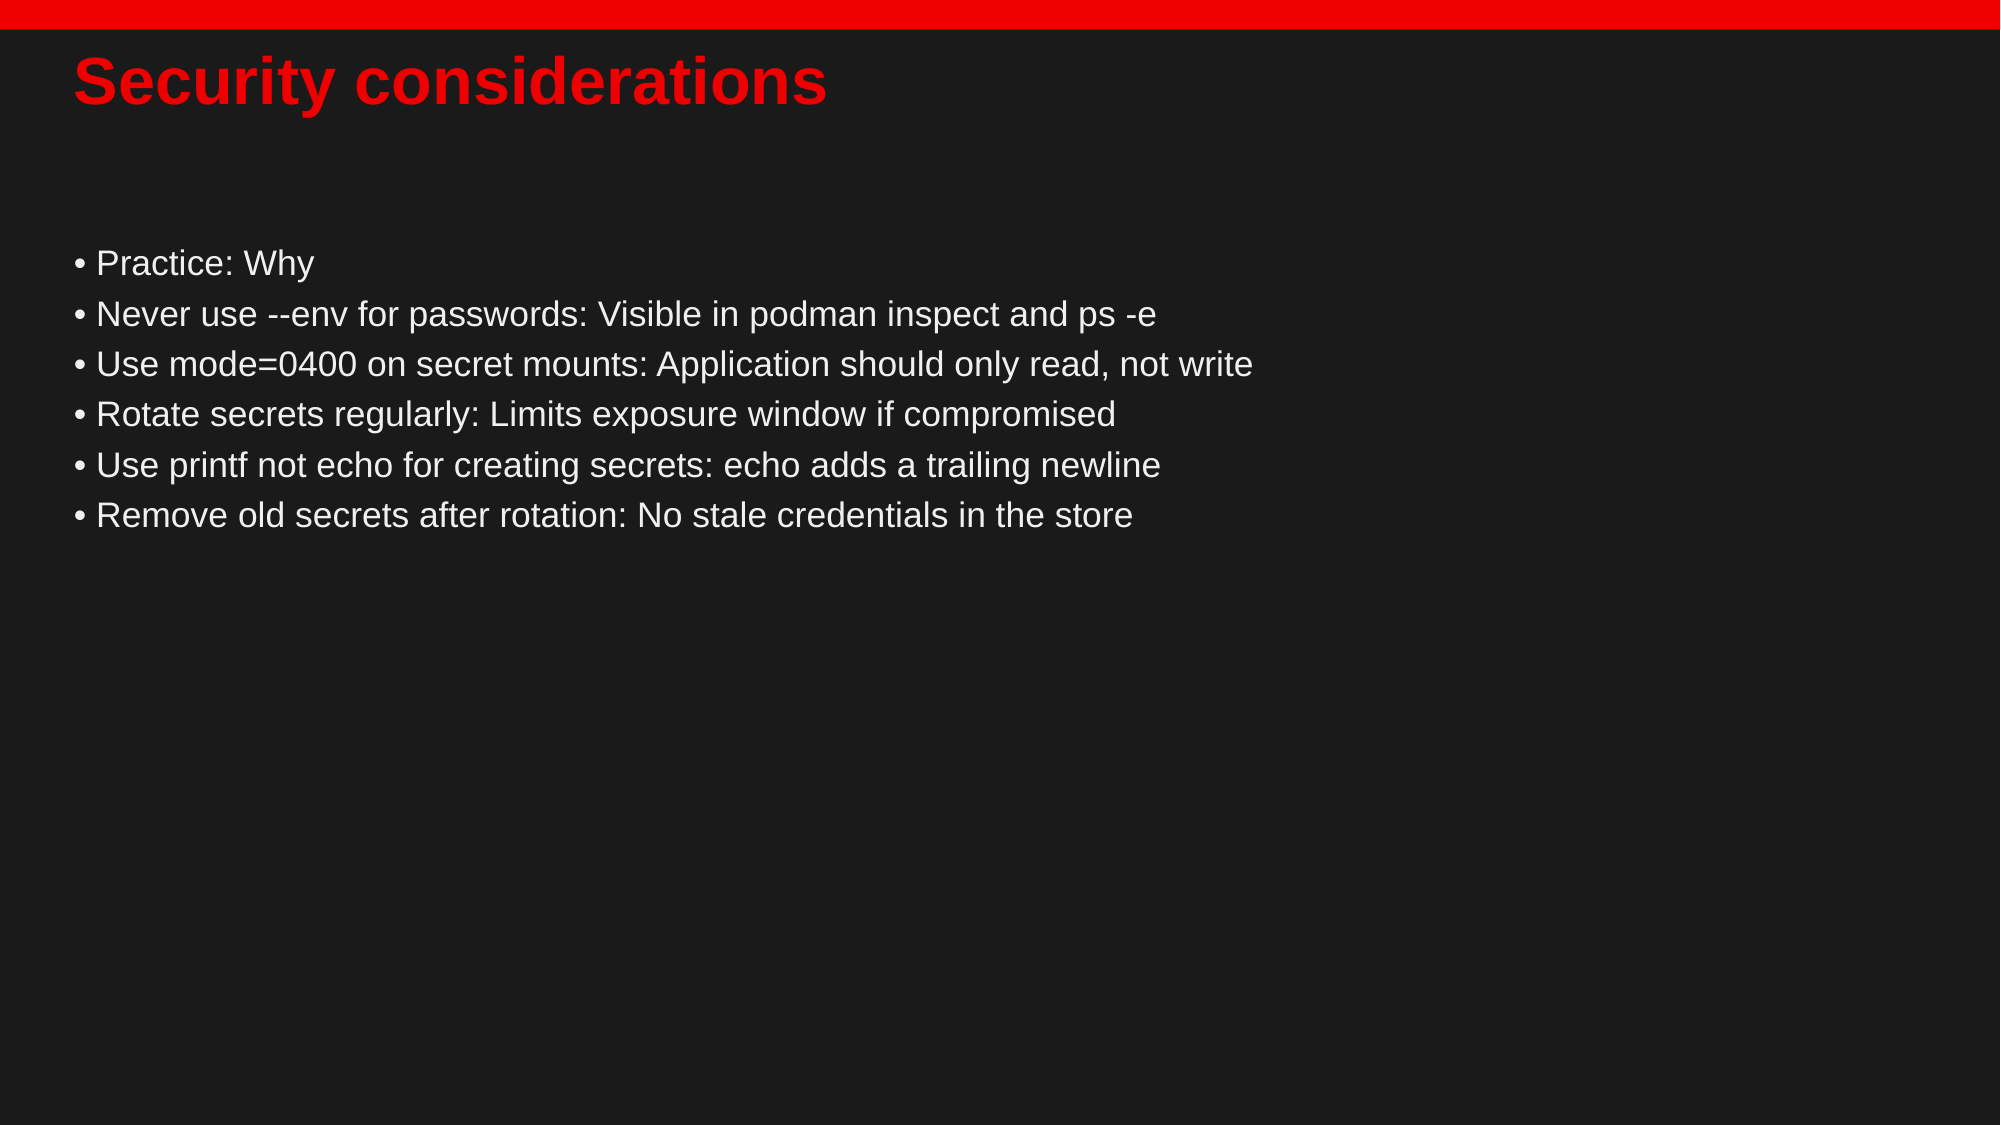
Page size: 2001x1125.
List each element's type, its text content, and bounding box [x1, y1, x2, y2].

text_box [0, 0, 2001, 30]
text_box • Practice: Why • Never use --env for passwords: Visible in podman inspect and ps -e • Use mode=0400 on secret mounts: Application should only read, not write • Rotate secrets regularly: Limits exposure window if compromised • Use printf not echo for creating secrets: echo adds a trailing newline • Remove old secrets after rotation: No stale credentials in the store [59, 236, 1942, 1037]
text_box Security considerations [59, 36, 1942, 208]
